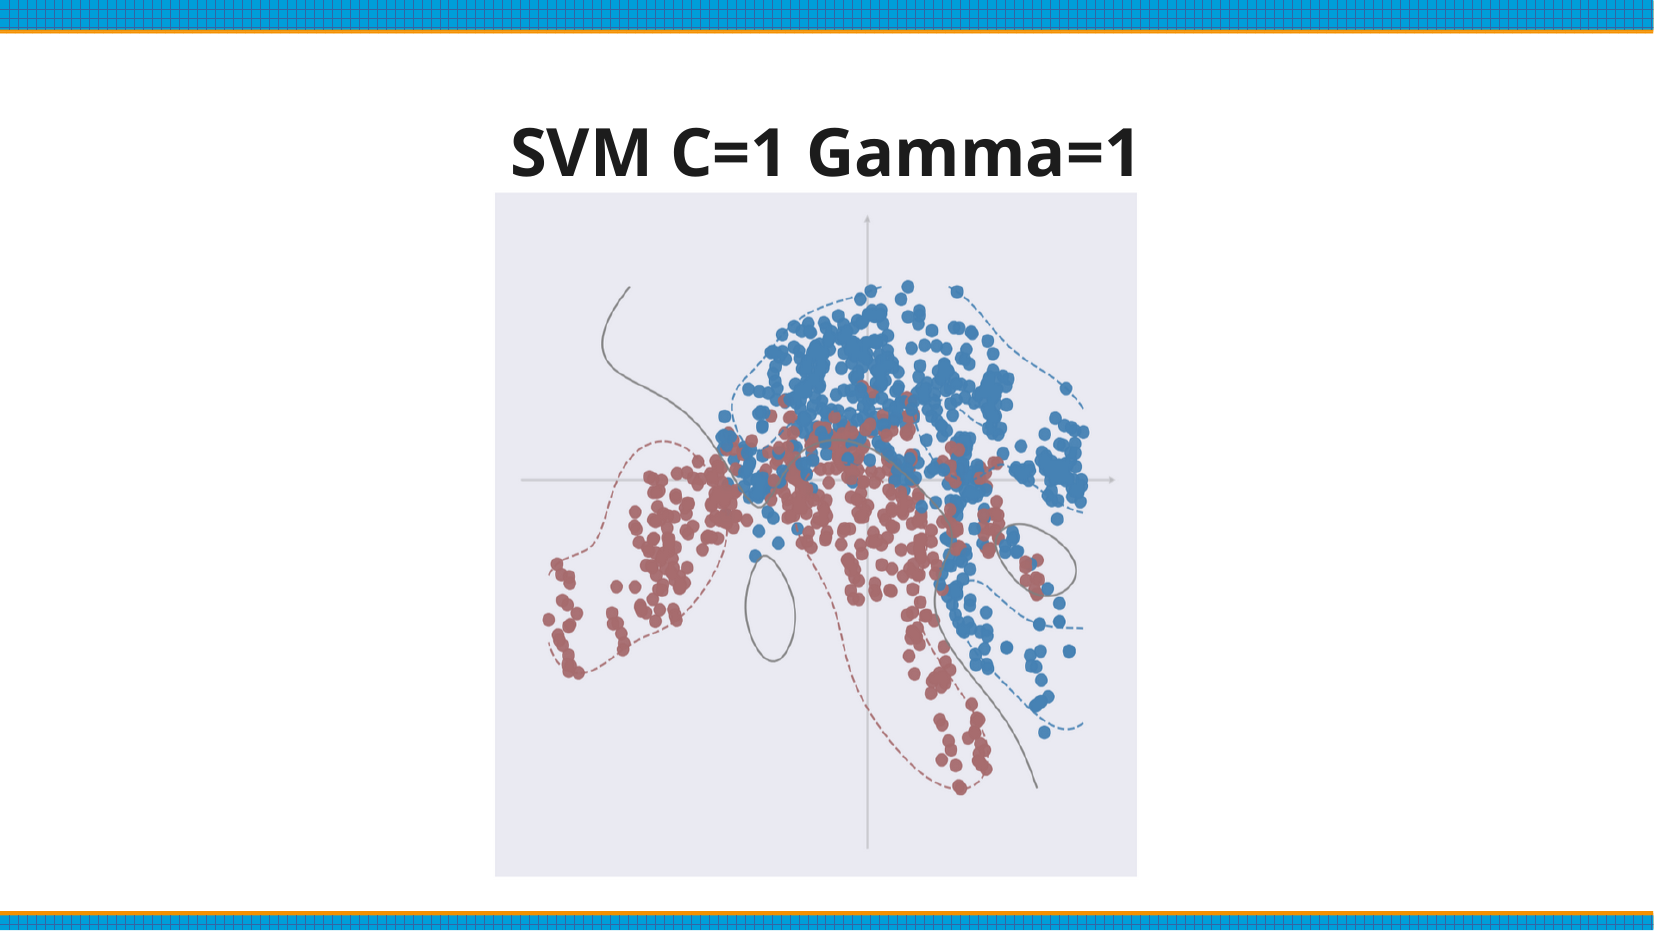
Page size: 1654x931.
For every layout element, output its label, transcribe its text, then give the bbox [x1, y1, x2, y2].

picture [487, 187, 1145, 882]
subtitle SVM C=1 Gamma=1 [82, 105, 1571, 826]
